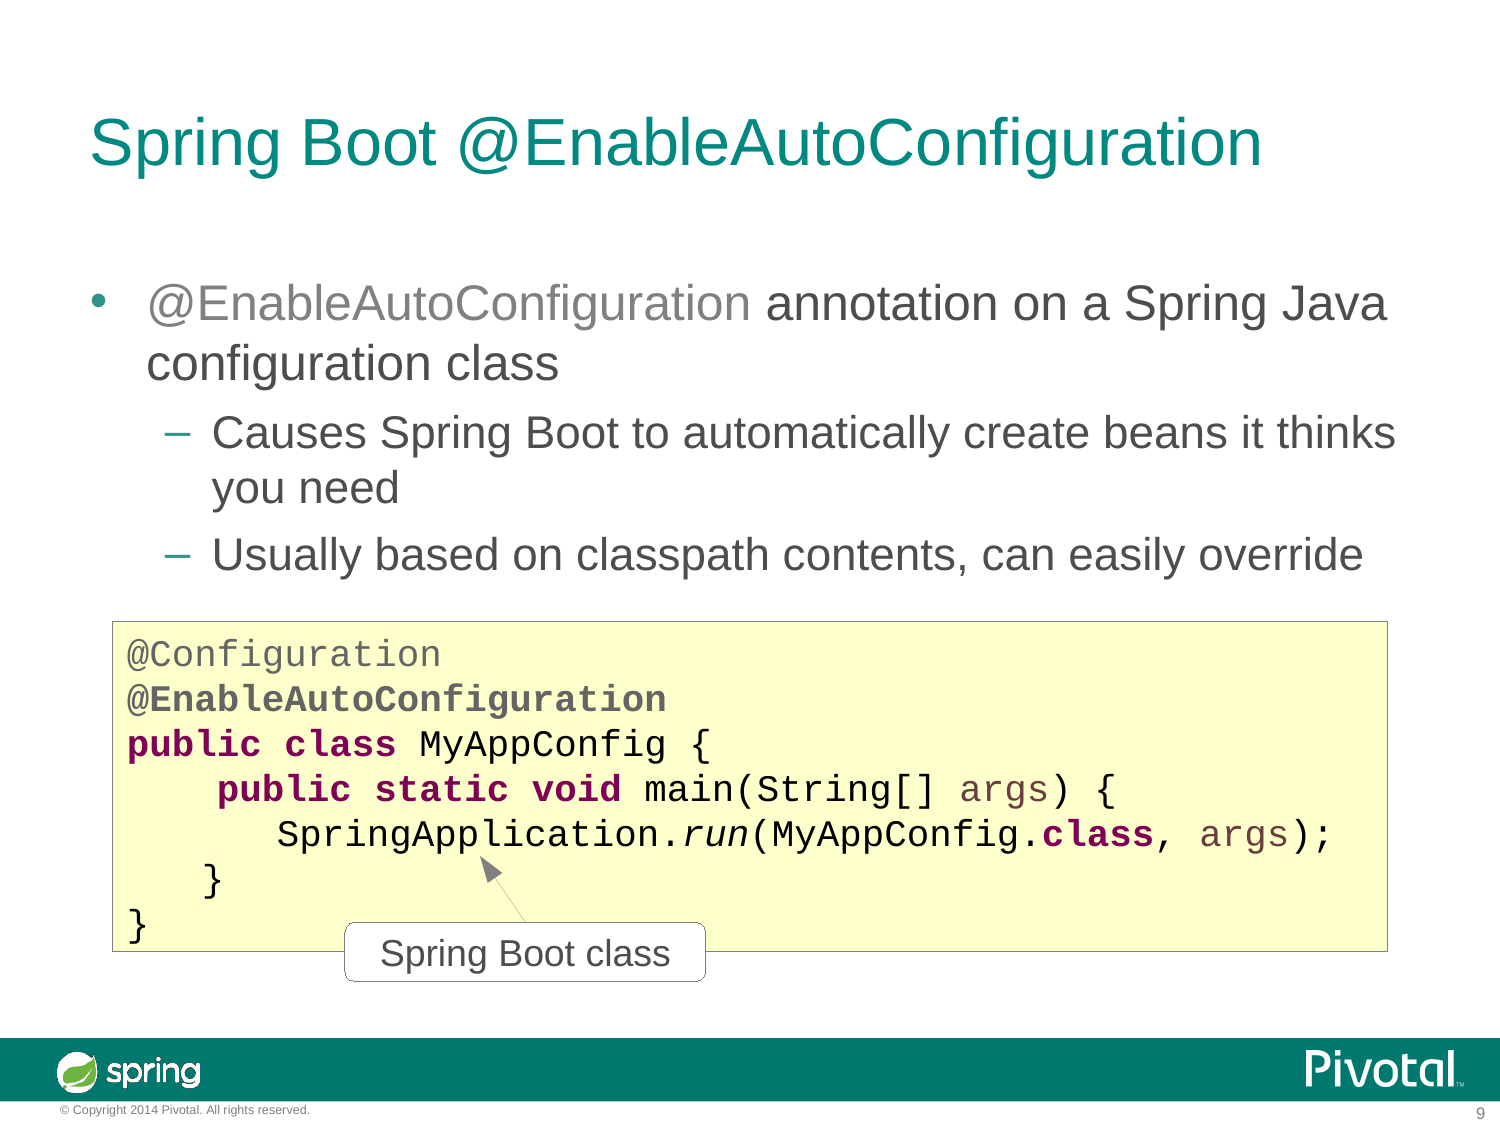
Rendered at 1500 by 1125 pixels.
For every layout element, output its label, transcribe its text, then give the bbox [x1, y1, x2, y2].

text_box Spring Boot class [344, 922, 706, 982]
title Spring Boot @EnableAutoConfiguration [75, 45, 1426, 233]
text_box @Configuration @EnableAutoConfiguration public class MyAppConfig { public static void main(String[] args) { SpringApplication.run(MyAppConfig.class, args); } } [112, 621, 1388, 952]
picture [1306, 1050, 1464, 1087]
picture [32, 1041, 210, 1103]
list @EnableAutoConfiguration annotation on a Spring Java configuration class Causes Spring Boot to automatically create beans it thinks you need Usually based on classpath contents, can easily override [75, 262, 1426, 1005]
